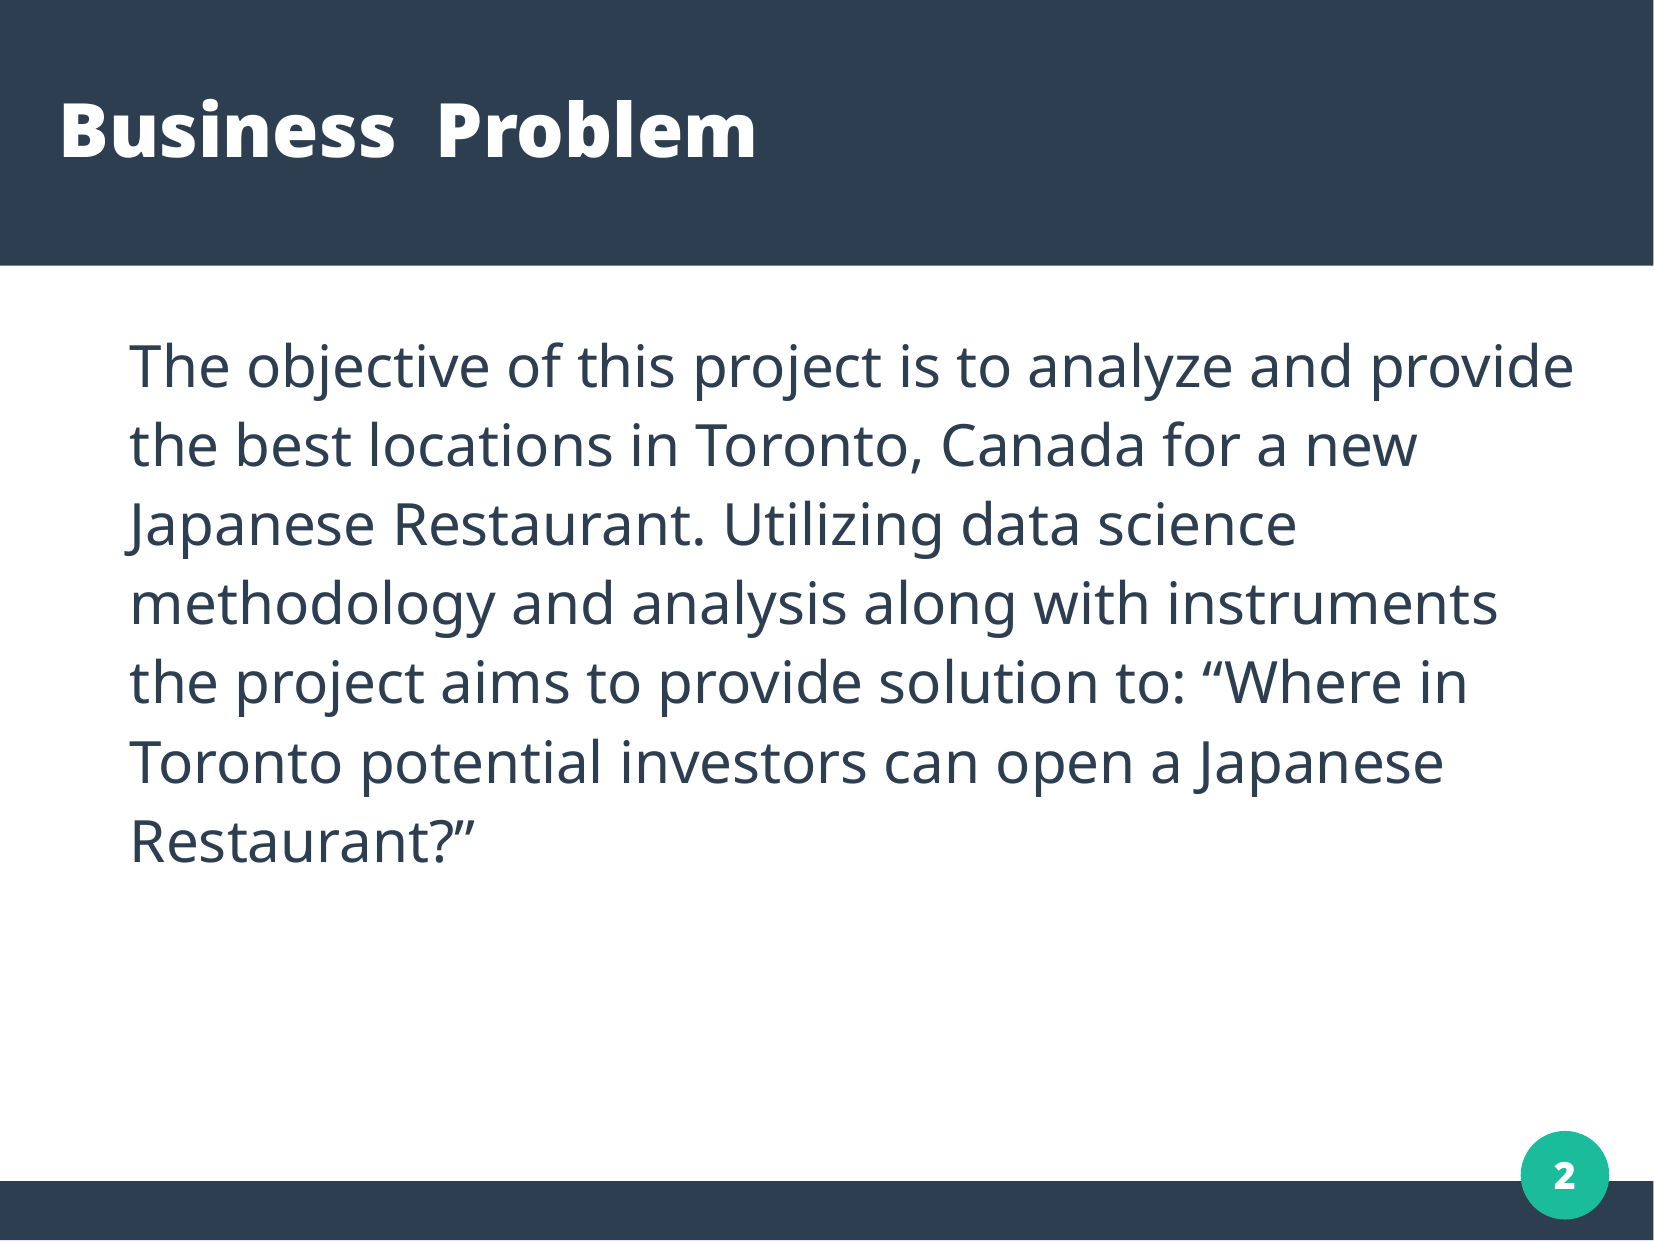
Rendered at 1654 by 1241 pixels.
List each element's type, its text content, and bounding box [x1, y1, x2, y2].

list The objective of this project is to analyze and provide the best locations in Toronto, Canada for a new Japanese Restaurant. Utilizing data science methodology and analysis along with instruments the project aims to provide solution to: “Where in Toronto potential investors can open a Japanese Restaurant?” [59, 324, 1595, 1152]
title Business Problem [59, 49, 1595, 207]
